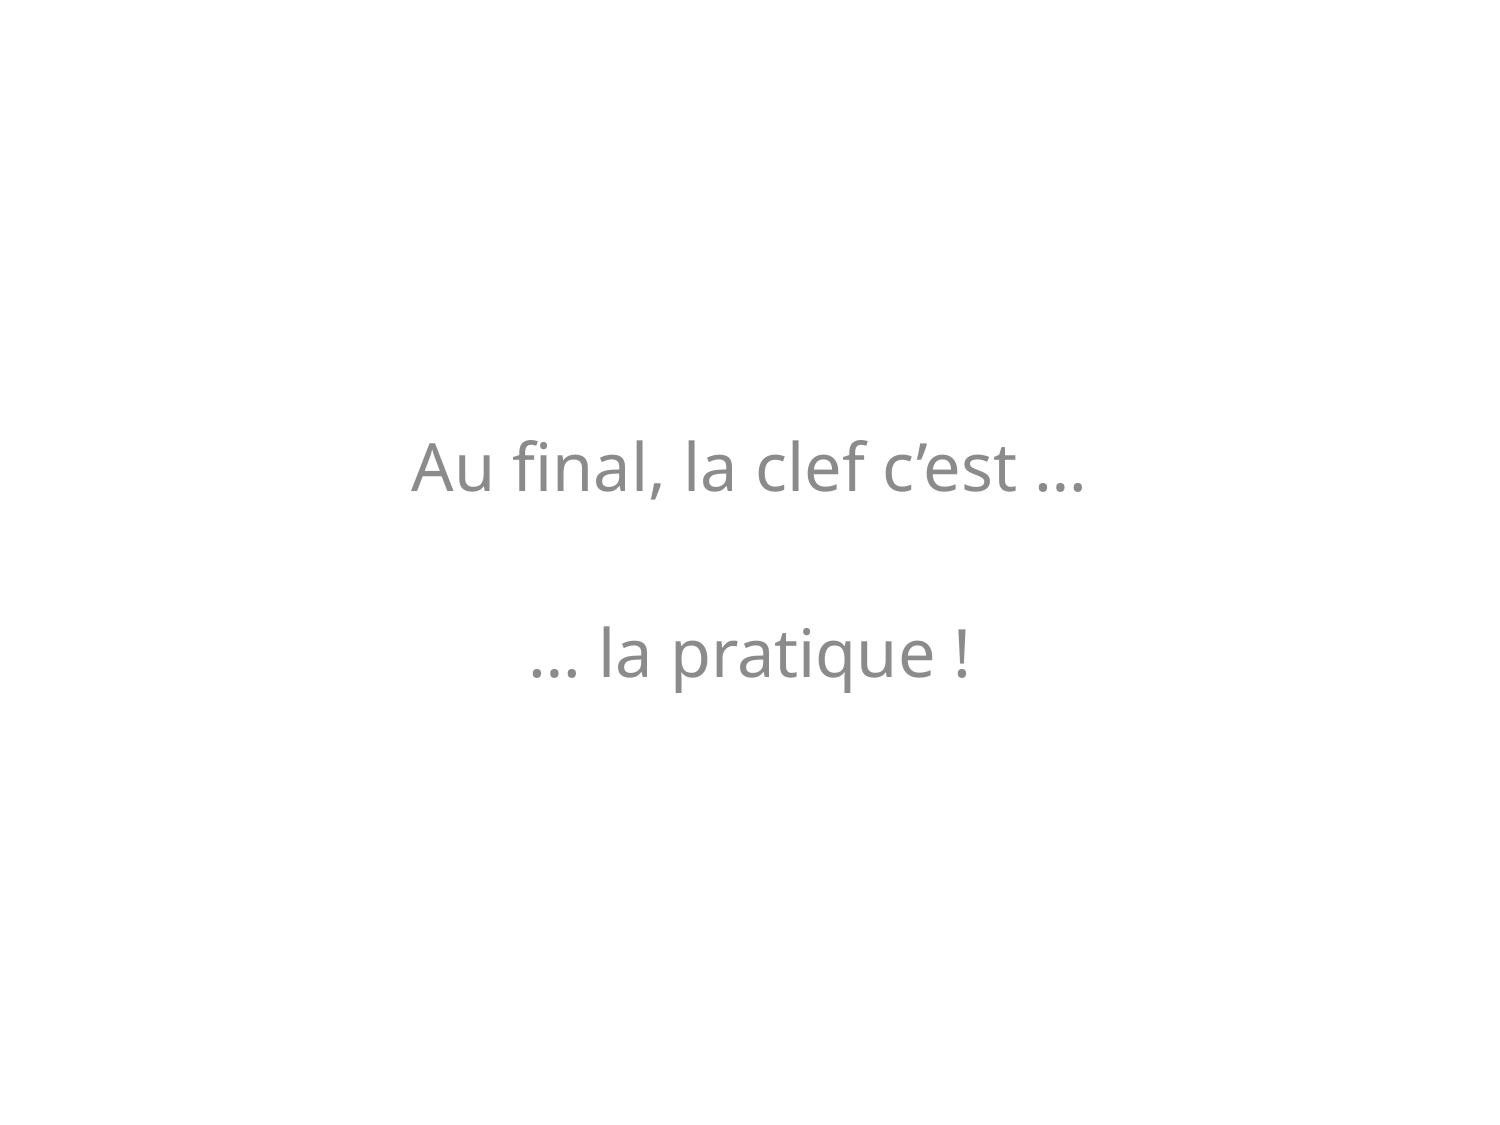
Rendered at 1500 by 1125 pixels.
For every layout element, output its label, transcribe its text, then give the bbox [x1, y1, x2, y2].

text_box Au final, la clef c’est … … la pratique ! [75, 77, 1425, 1045]
